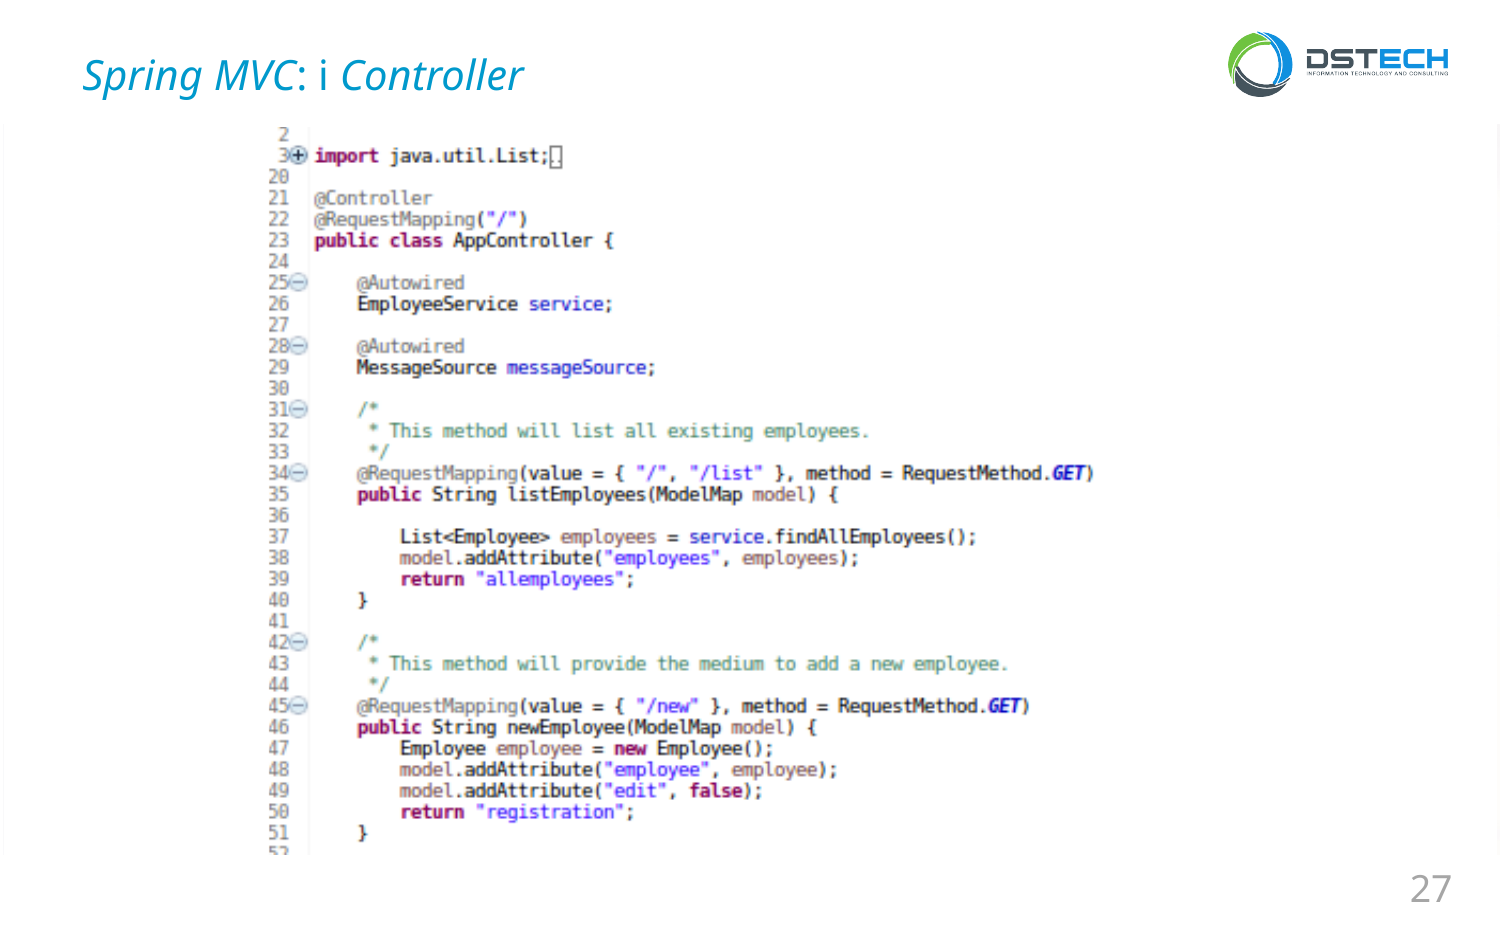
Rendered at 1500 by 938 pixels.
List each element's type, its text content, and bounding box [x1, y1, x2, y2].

text_box [3, 124, 1497, 869]
picture [1228, 31, 1448, 97]
picture [268, 127, 1275, 855]
text_box Spring MVC: i Controller [67, 41, 1034, 107]
text_box 27 [1381, 864, 1460, 910]
